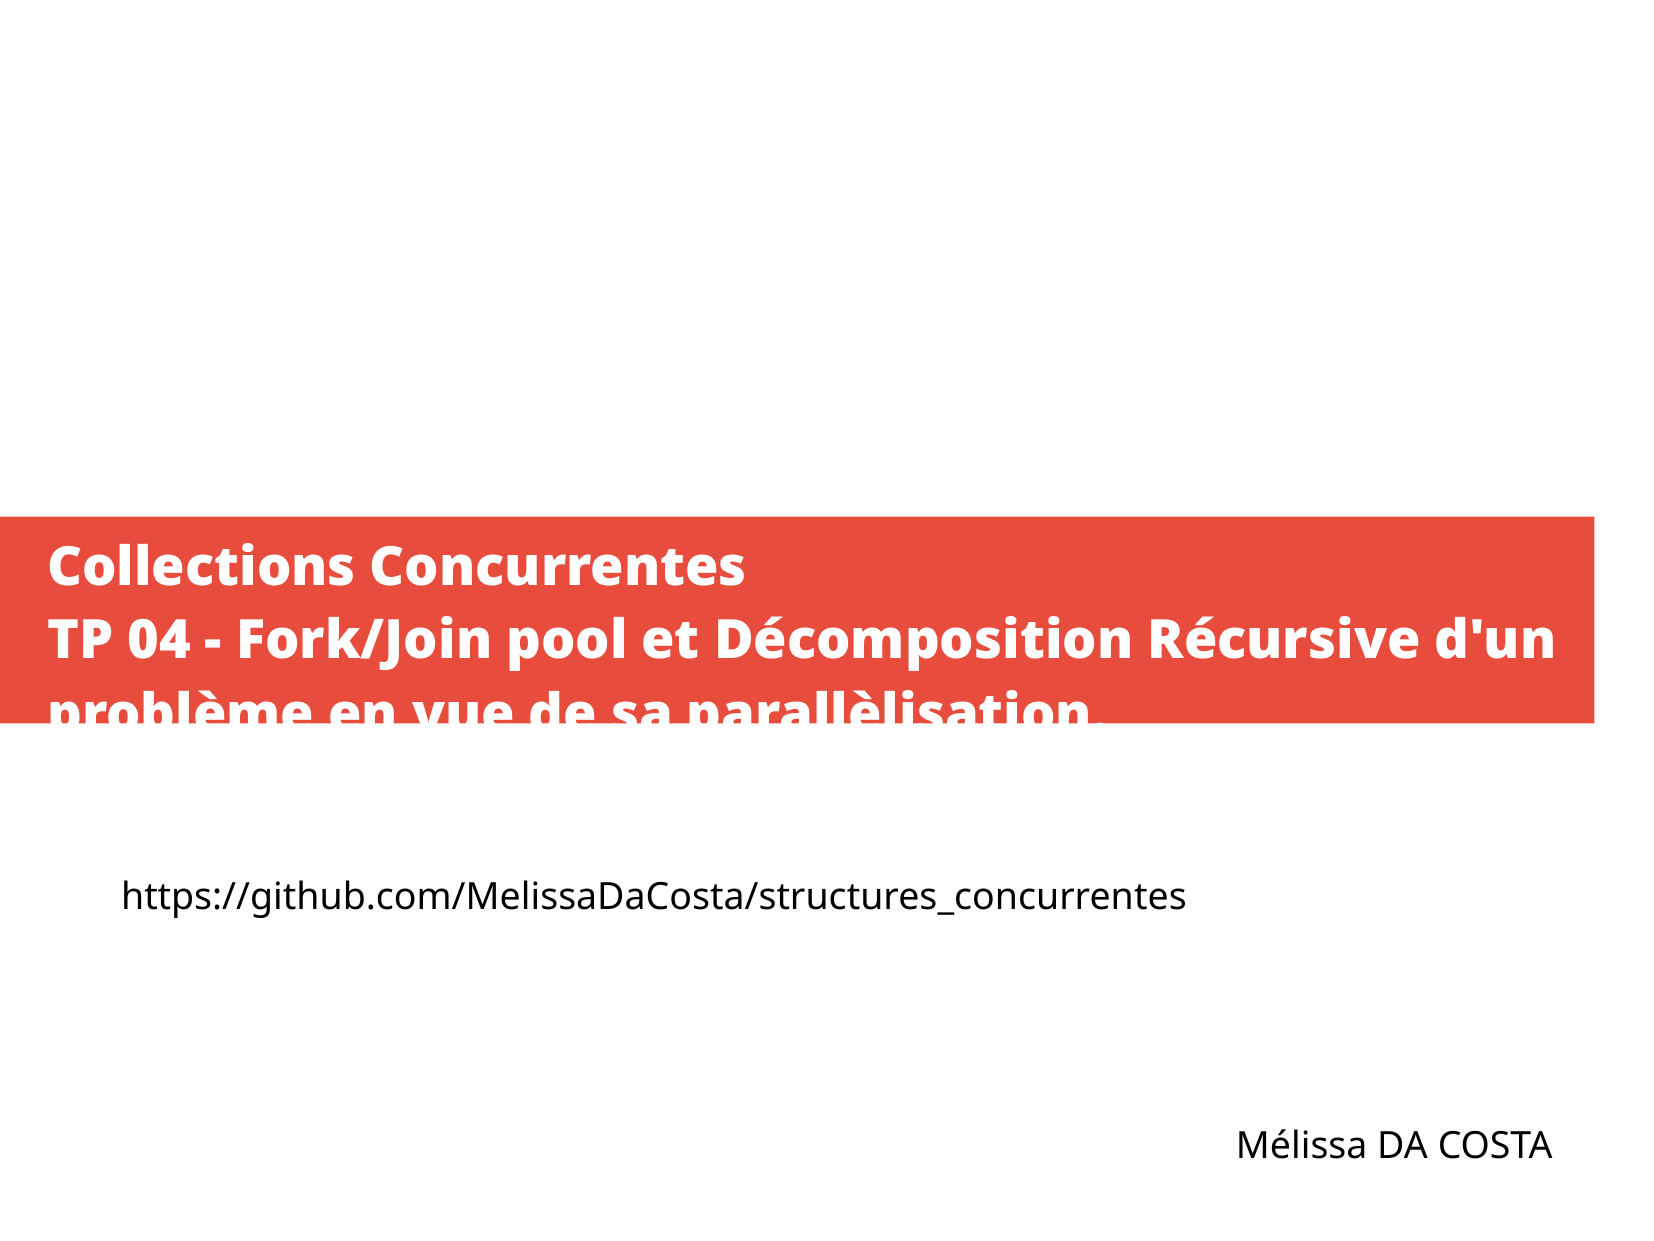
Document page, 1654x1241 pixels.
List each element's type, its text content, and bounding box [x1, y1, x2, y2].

title Collections Concurrentes TP 04 - Fork/Join pool et Décomposition Récursive d'un problème en vue de sa parallèlisation. [47, 527, 1583, 709]
text_box Mélissa DA COSTA [1211, 1111, 1595, 1182]
text_box https://github.com/MelissaDaCosta/structures_concurrentes [106, 862, 1477, 921]
